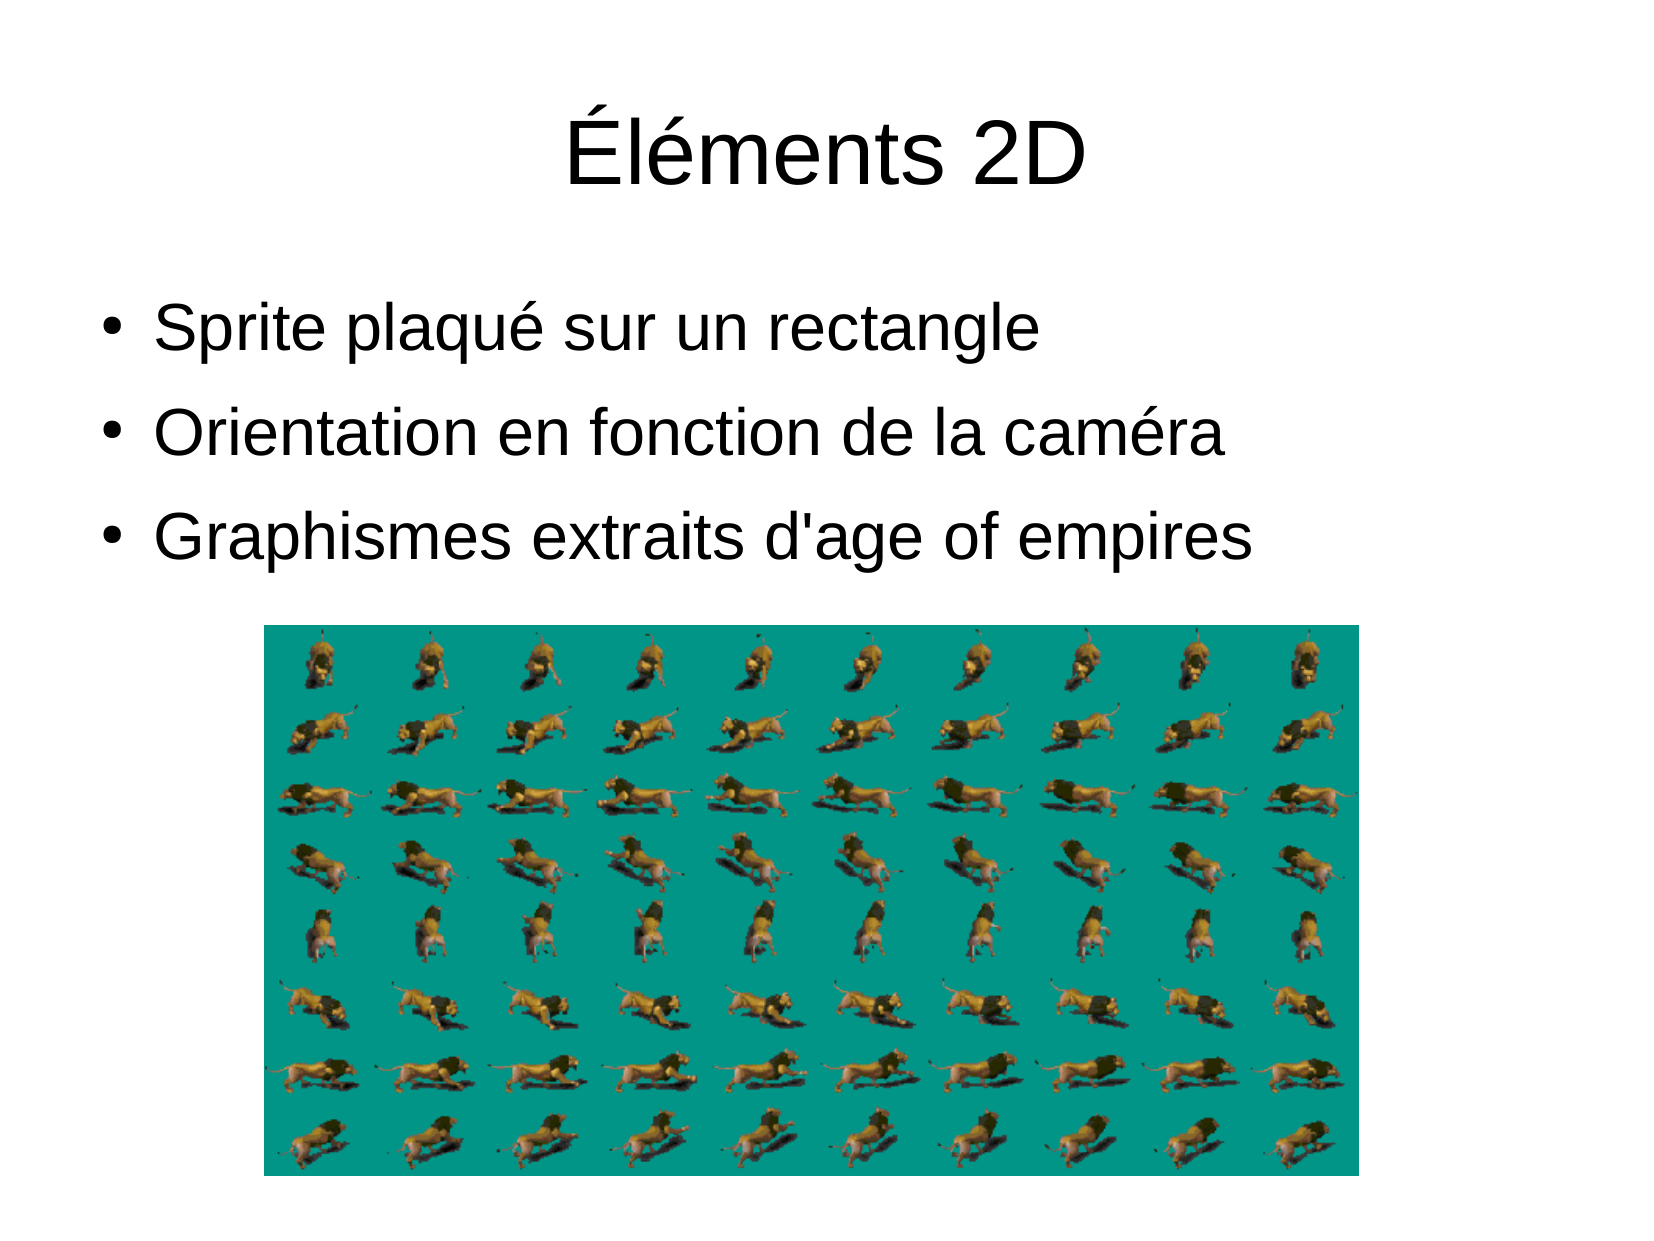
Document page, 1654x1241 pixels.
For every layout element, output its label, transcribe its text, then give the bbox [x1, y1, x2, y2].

picture [264, 625, 1359, 1176]
list Sprite plaqué sur un rectangle Orientation en fonction de la caméra Graphismes extraits d'age of empires [82, 290, 1571, 1010]
title Éléments 2D [82, 49, 1571, 257]
